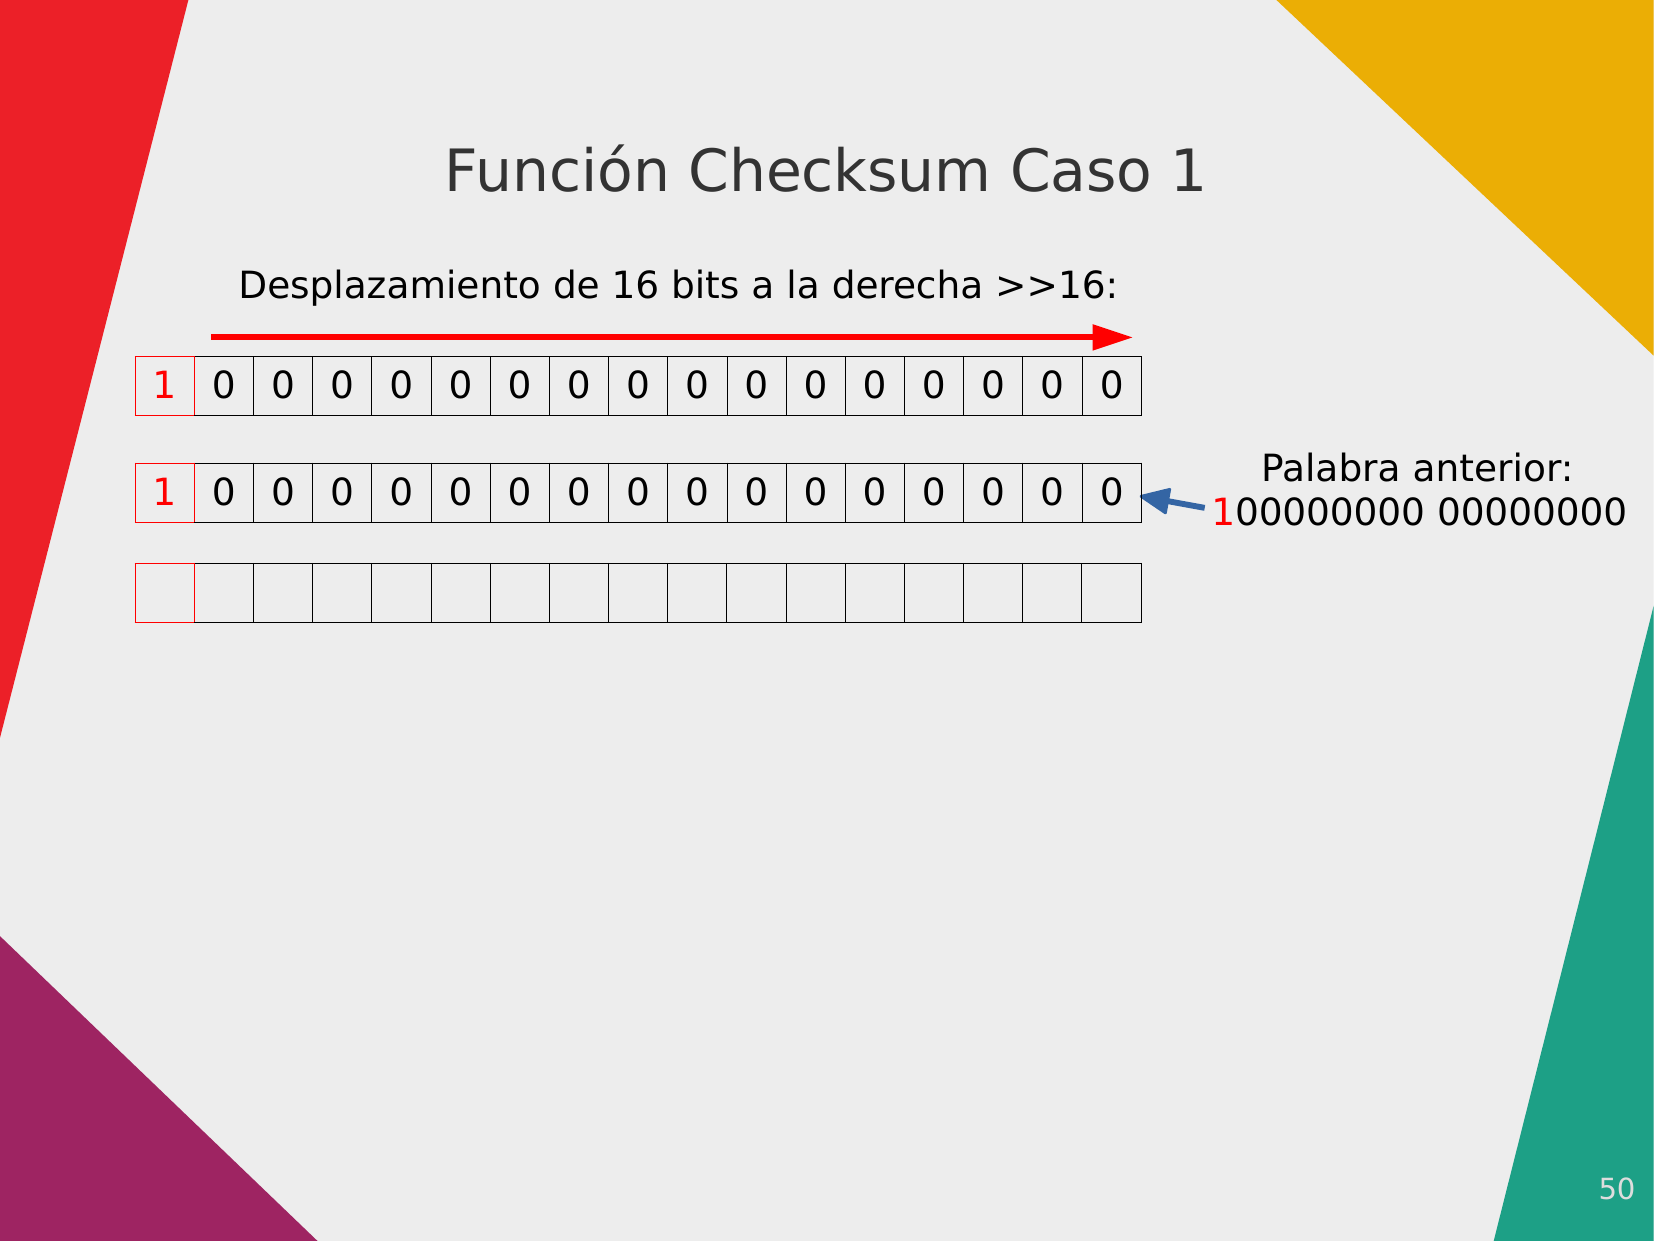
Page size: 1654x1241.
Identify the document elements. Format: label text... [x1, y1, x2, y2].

table_header 0 [313, 357, 371, 415]
table_header 0 [1023, 357, 1082, 415]
table_header 0 [846, 464, 904, 522]
table_header [964, 564, 1022, 622]
table_header [372, 564, 431, 622]
table_header [1082, 564, 1141, 622]
table_header 0 [668, 464, 727, 522]
title Función Checksum Caso 1 [114, 73, 1539, 271]
table_header 1 [136, 357, 194, 415]
table_header 0 [550, 464, 608, 522]
table_header 0 [432, 357, 490, 415]
table_header 0 [1083, 464, 1141, 522]
table_header 0 [668, 357, 727, 415]
table_header 0 [609, 464, 667, 522]
table_header 0 [313, 464, 371, 522]
table_header [846, 564, 904, 622]
table_header [432, 564, 490, 622]
table_header 0 [787, 464, 845, 522]
table_header [136, 564, 194, 622]
table_header 0 [846, 357, 904, 415]
table_header 0 [609, 357, 667, 415]
table_header [905, 564, 963, 622]
table_header 0 [195, 357, 253, 415]
text_box Palabra anterior: 100000000 00000000 [1192, 309, 1642, 977]
table_header 0 [372, 357, 431, 415]
table_header 0 [491, 464, 549, 522]
table_header 0 [1083, 357, 1141, 415]
table_header [609, 564, 667, 622]
table_header [550, 564, 608, 622]
table_header 0 [1023, 464, 1082, 522]
table_header 0 [787, 357, 845, 415]
table_header 1 [136, 464, 194, 522]
table_header 0 [254, 464, 312, 522]
table_header 0 [372, 464, 431, 522]
table_header [195, 564, 253, 622]
table_header 0 [254, 357, 312, 415]
table_header 0 [728, 357, 786, 415]
table_header [491, 564, 549, 622]
table_header 0 [491, 357, 549, 415]
text_box Desplazamiento de 16 bits a la derecha >>16: [223, 256, 1135, 315]
table_header [313, 564, 371, 622]
table_header 0 [905, 357, 963, 415]
table_header 0 [195, 464, 253, 522]
table_header 0 [728, 464, 786, 522]
table_header 0 [432, 464, 490, 522]
table_header [254, 564, 312, 622]
table_header 0 [905, 464, 963, 522]
table_header [727, 564, 786, 622]
table_header 0 [550, 357, 608, 415]
table_header [1023, 564, 1081, 622]
table_header 0 [964, 464, 1022, 522]
table_header [787, 564, 845, 622]
table_header 0 [964, 357, 1022, 415]
table_header [668, 564, 726, 622]
